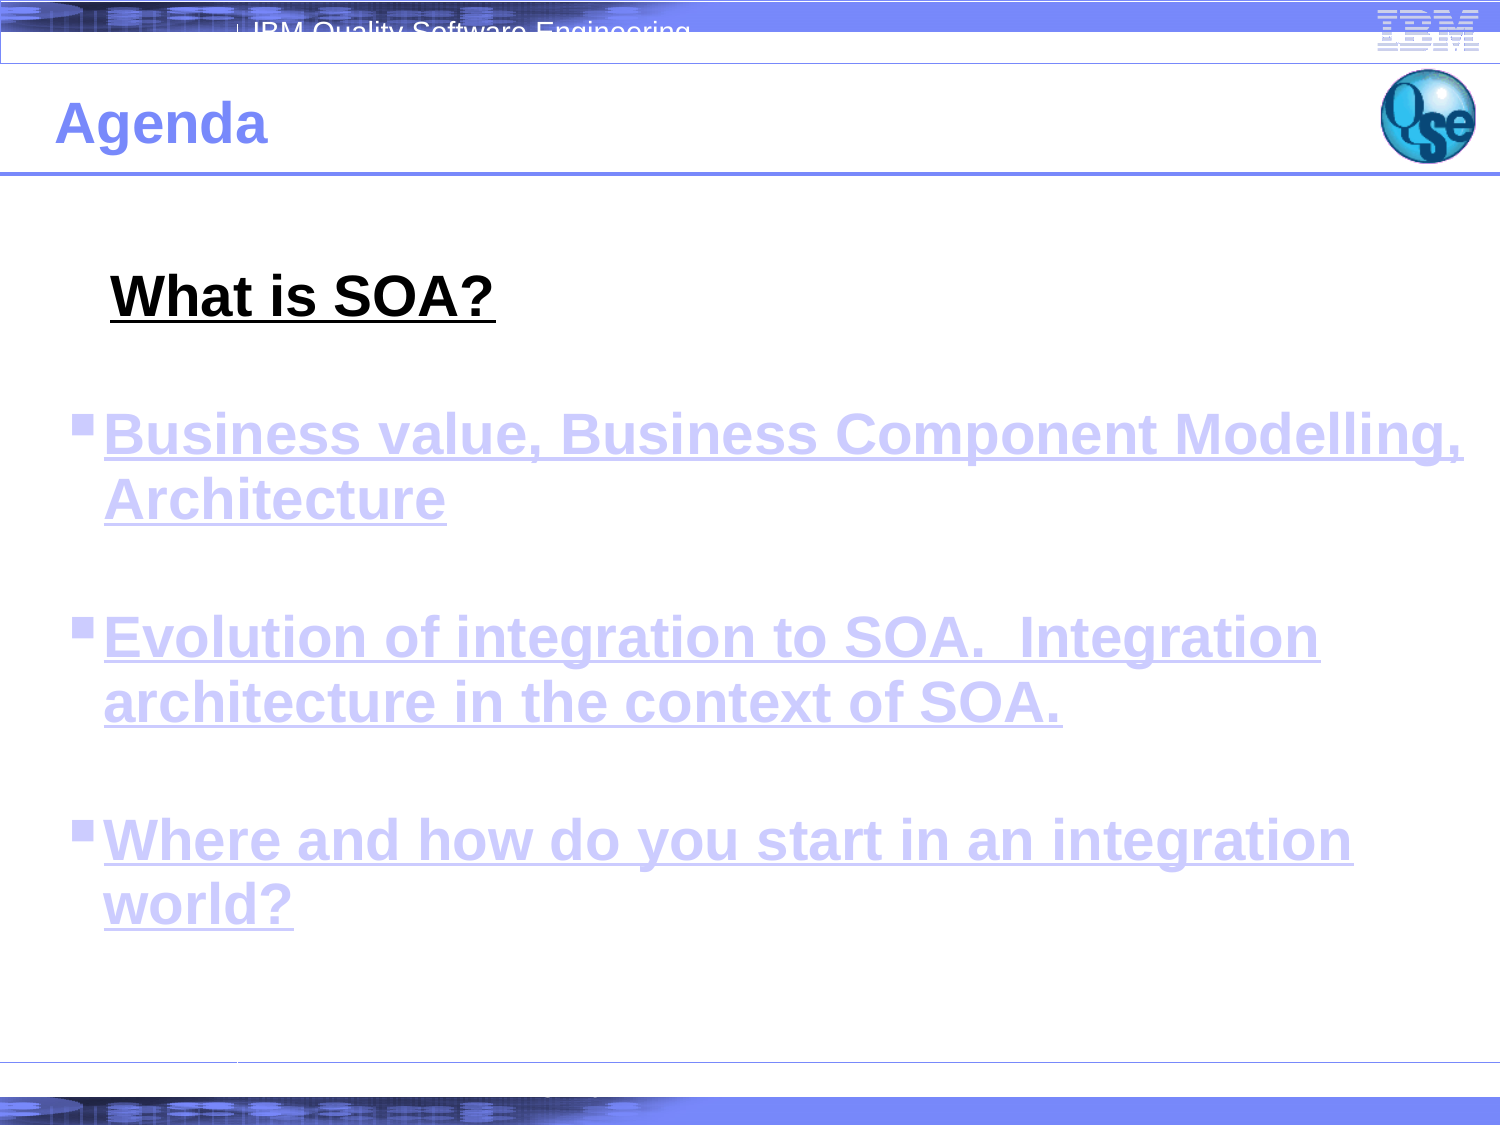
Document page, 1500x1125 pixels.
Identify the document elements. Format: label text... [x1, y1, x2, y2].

title Agenda [39, 88, 1301, 171]
picture [0, 1063, 1500, 1125]
list What is SOA? Business value, Business Component Modelling, Architecture Evolution of integration to SOA. Integration architecture in the context of SOA. Where and how do you start in an integration world? [51, 255, 1500, 956]
picture [1, 1, 1500, 63]
picture [1376, 64, 1482, 170]
